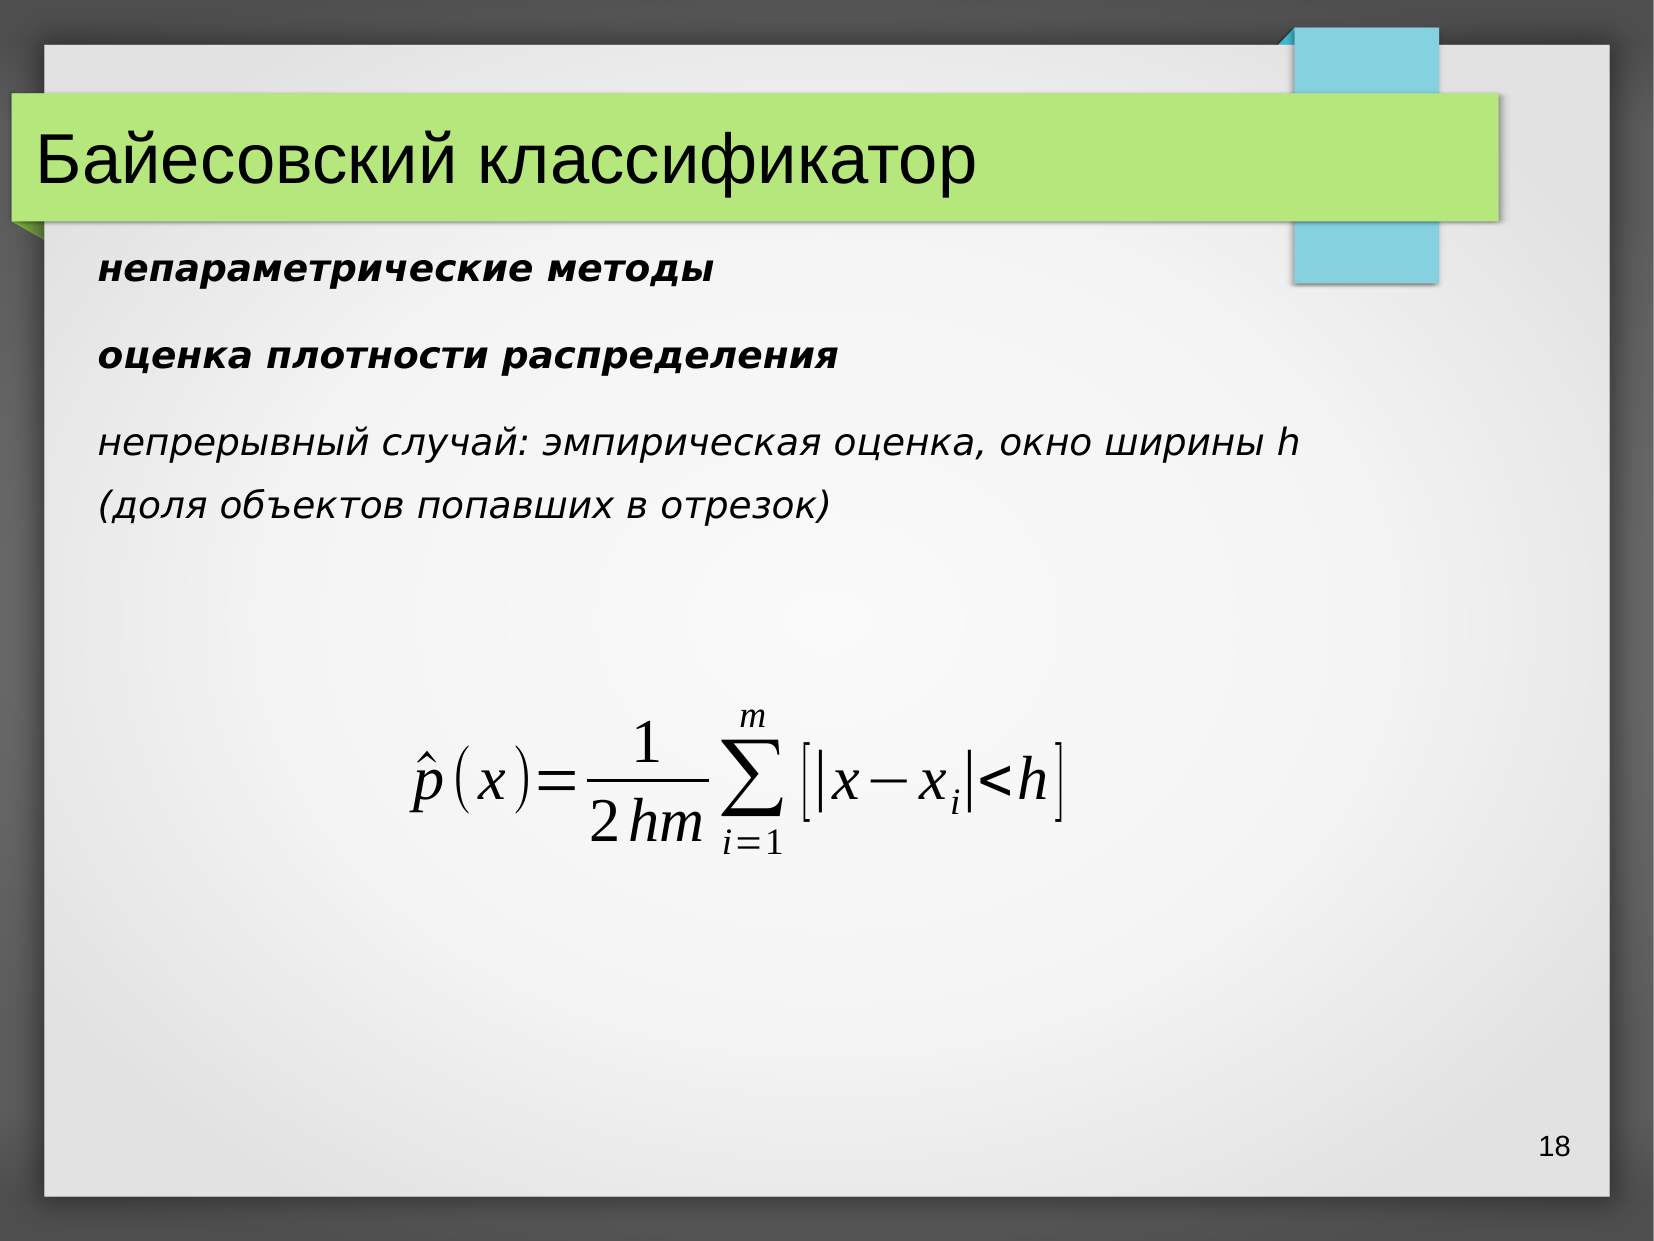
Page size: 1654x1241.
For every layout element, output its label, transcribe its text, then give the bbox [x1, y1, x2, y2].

text_box непараметрические методы оценка плотности распределения непрерывный случай: эмпирическая оценка, окно ширины h (доля объектов попавших в отрезок) [82, 239, 1347, 540]
chart [401, 693, 1071, 863]
picture [0, 0, 1654, 1241]
title Байесовский классификатор [35, 118, 1489, 199]
